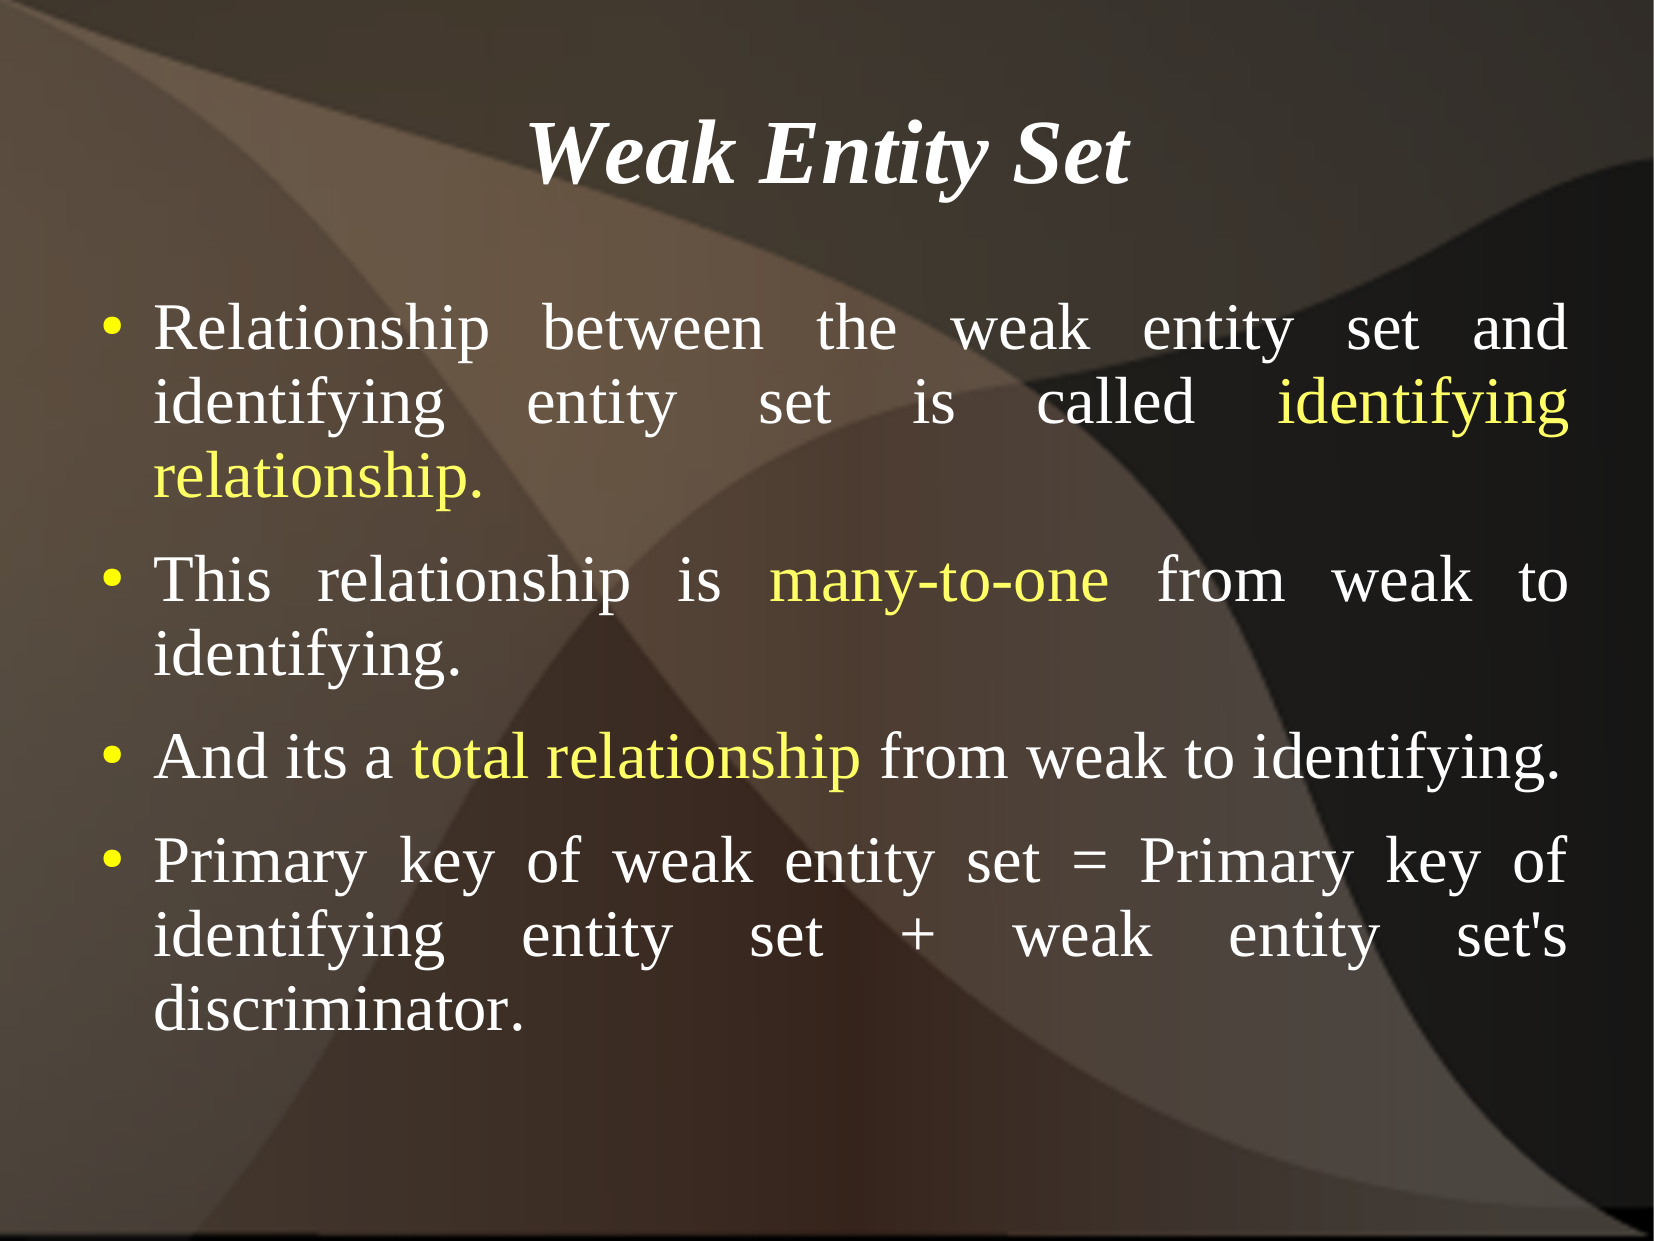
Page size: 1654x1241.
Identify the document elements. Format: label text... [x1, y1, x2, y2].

list Relationship between the weak entity set and identifying entity set is called identifying relationship. This relationship is many-to-one from weak to identifying. And its a total relationship from weak to identifying. Primary key of weak entity set = Primary key of identifying entity set + weak entity set's discriminator. [82, 290, 1571, 1109]
picture [0, 0, 1654, 1241]
title Weak Entity Set [82, 49, 1571, 257]
